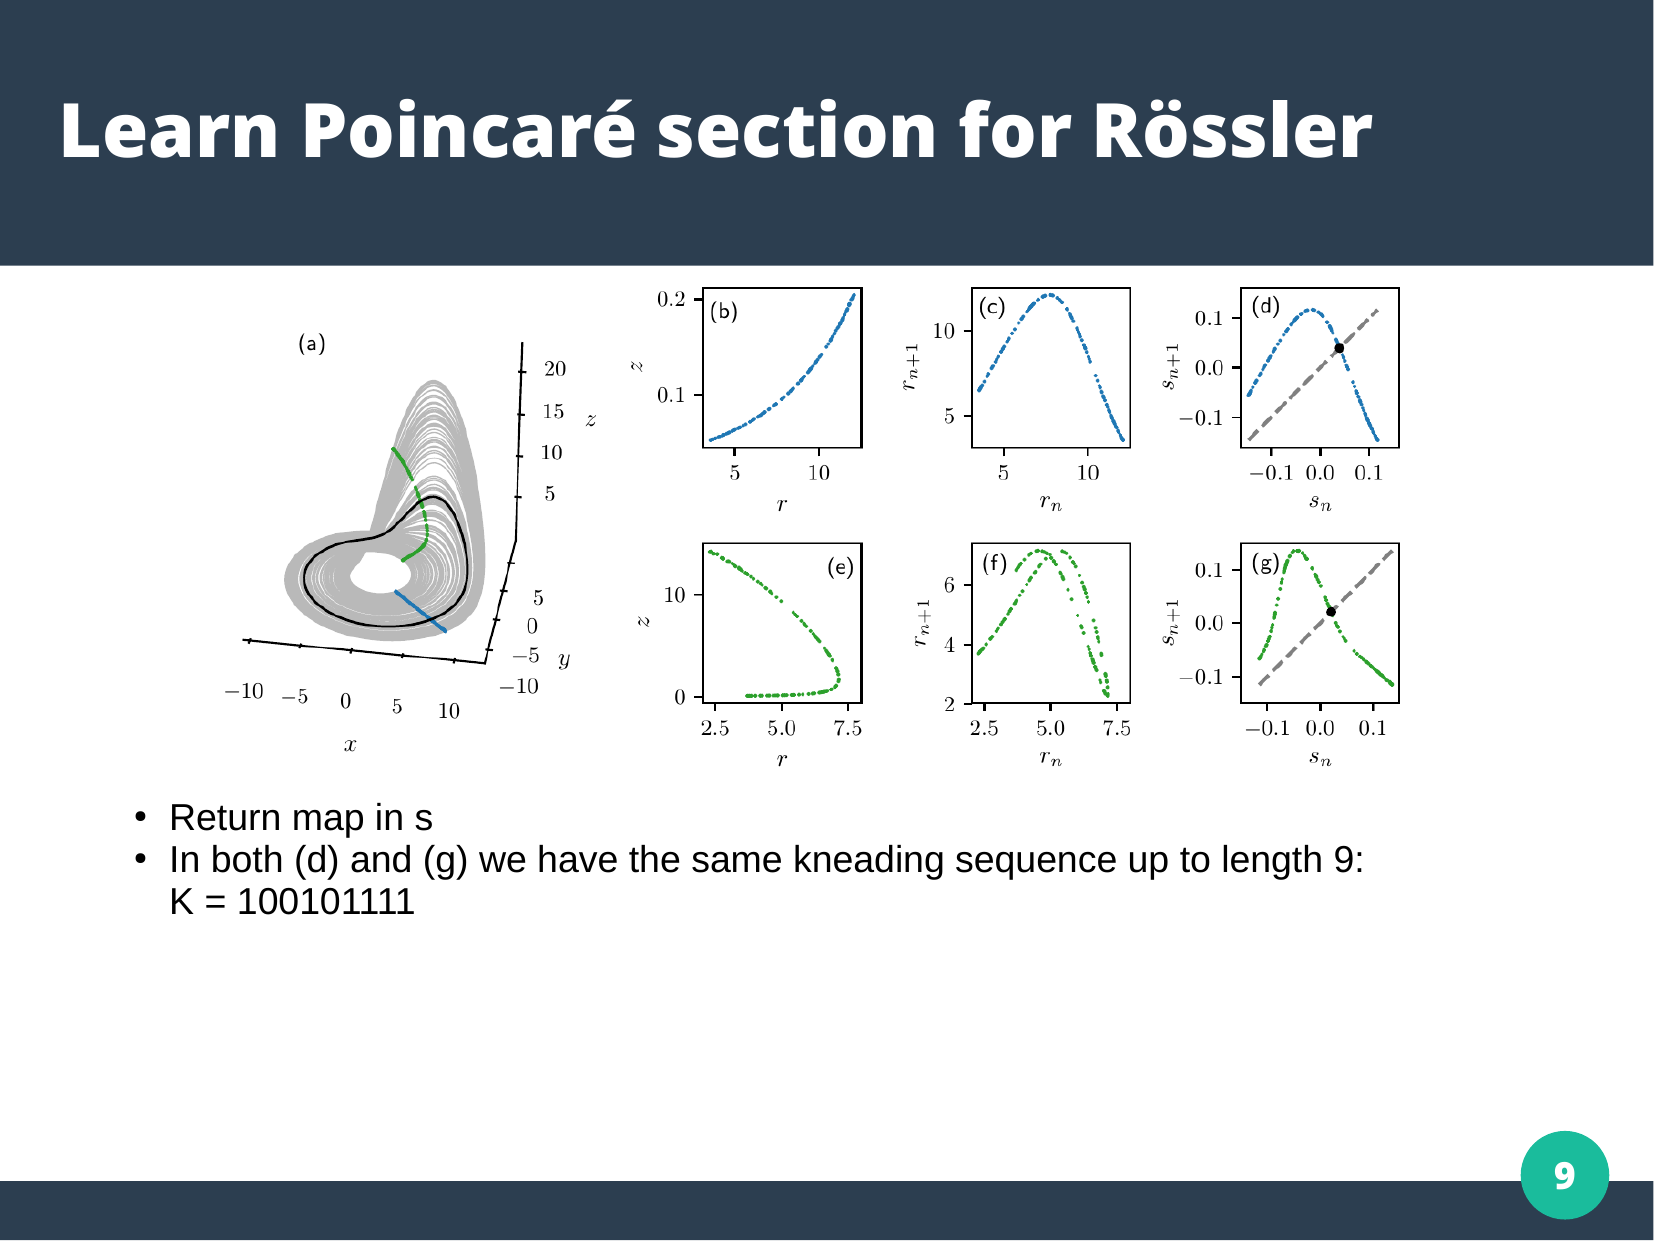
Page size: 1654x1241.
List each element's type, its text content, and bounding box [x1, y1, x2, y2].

picture [212, 281, 1405, 773]
text_box Return map in s In both (d) and (g) we have the same kneading sequence up to length 9: K = 100101111 [119, 789, 1473, 972]
title Learn Poincaré section for Rössler [59, 49, 1595, 207]
